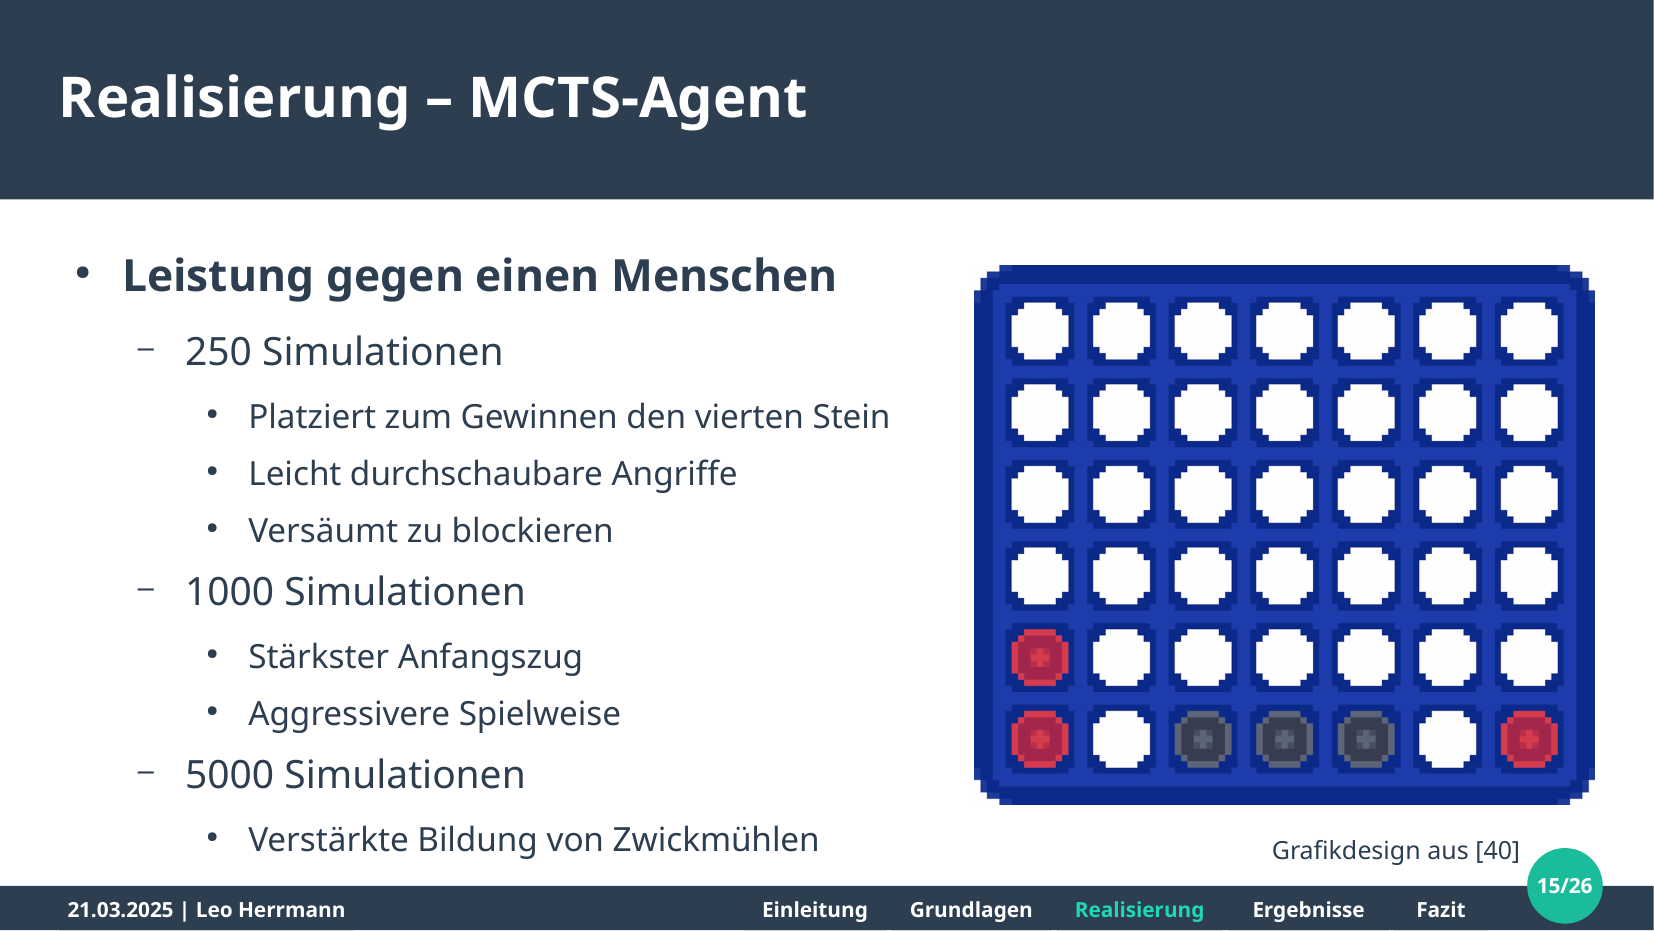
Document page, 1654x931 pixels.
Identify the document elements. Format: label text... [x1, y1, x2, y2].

text_box Realisierung [1057, 888, 1223, 931]
list Leistung gegen einen Menschen 250 Simulationen Platziert zum Gewinnen den vierten Stein Leicht durchschaubare Angriffe Versäumt zu blockieren 1000 Simulationen Stärkster Anfangszug Aggressivere Spielweise 5000 Simulationen Verstärkte Bildung von Zwickmühlen [59, 243, 1595, 864]
text_box Einleitung [744, 888, 886, 931]
text_box Fazit [1393, 888, 1489, 931]
text_box Ergebnisse [1228, 888, 1389, 931]
picture [974, 265, 1595, 805]
text_box Grafikdesign aus [40] [1257, 825, 1536, 875]
title Realisierung – MCTS-Agent [59, 37, 1595, 156]
text_box Grundlagen [891, 888, 1052, 931]
